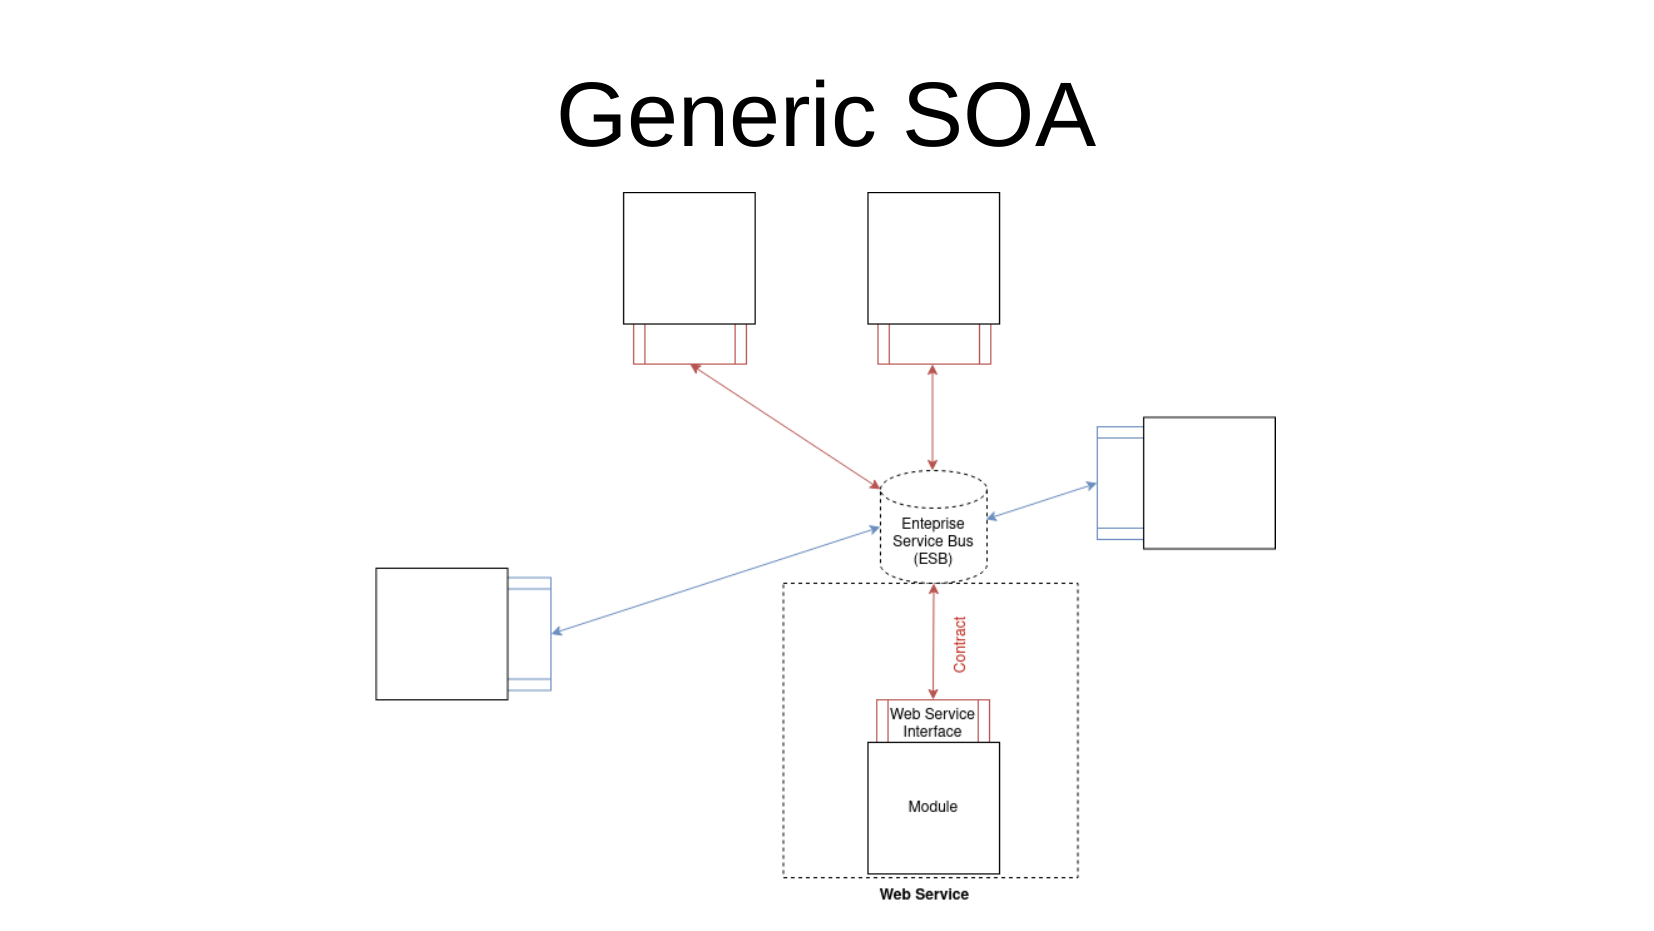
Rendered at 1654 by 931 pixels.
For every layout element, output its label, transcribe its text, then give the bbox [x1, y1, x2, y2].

picture [375, 192, 1276, 916]
title Generic SOA [82, 37, 1571, 193]
